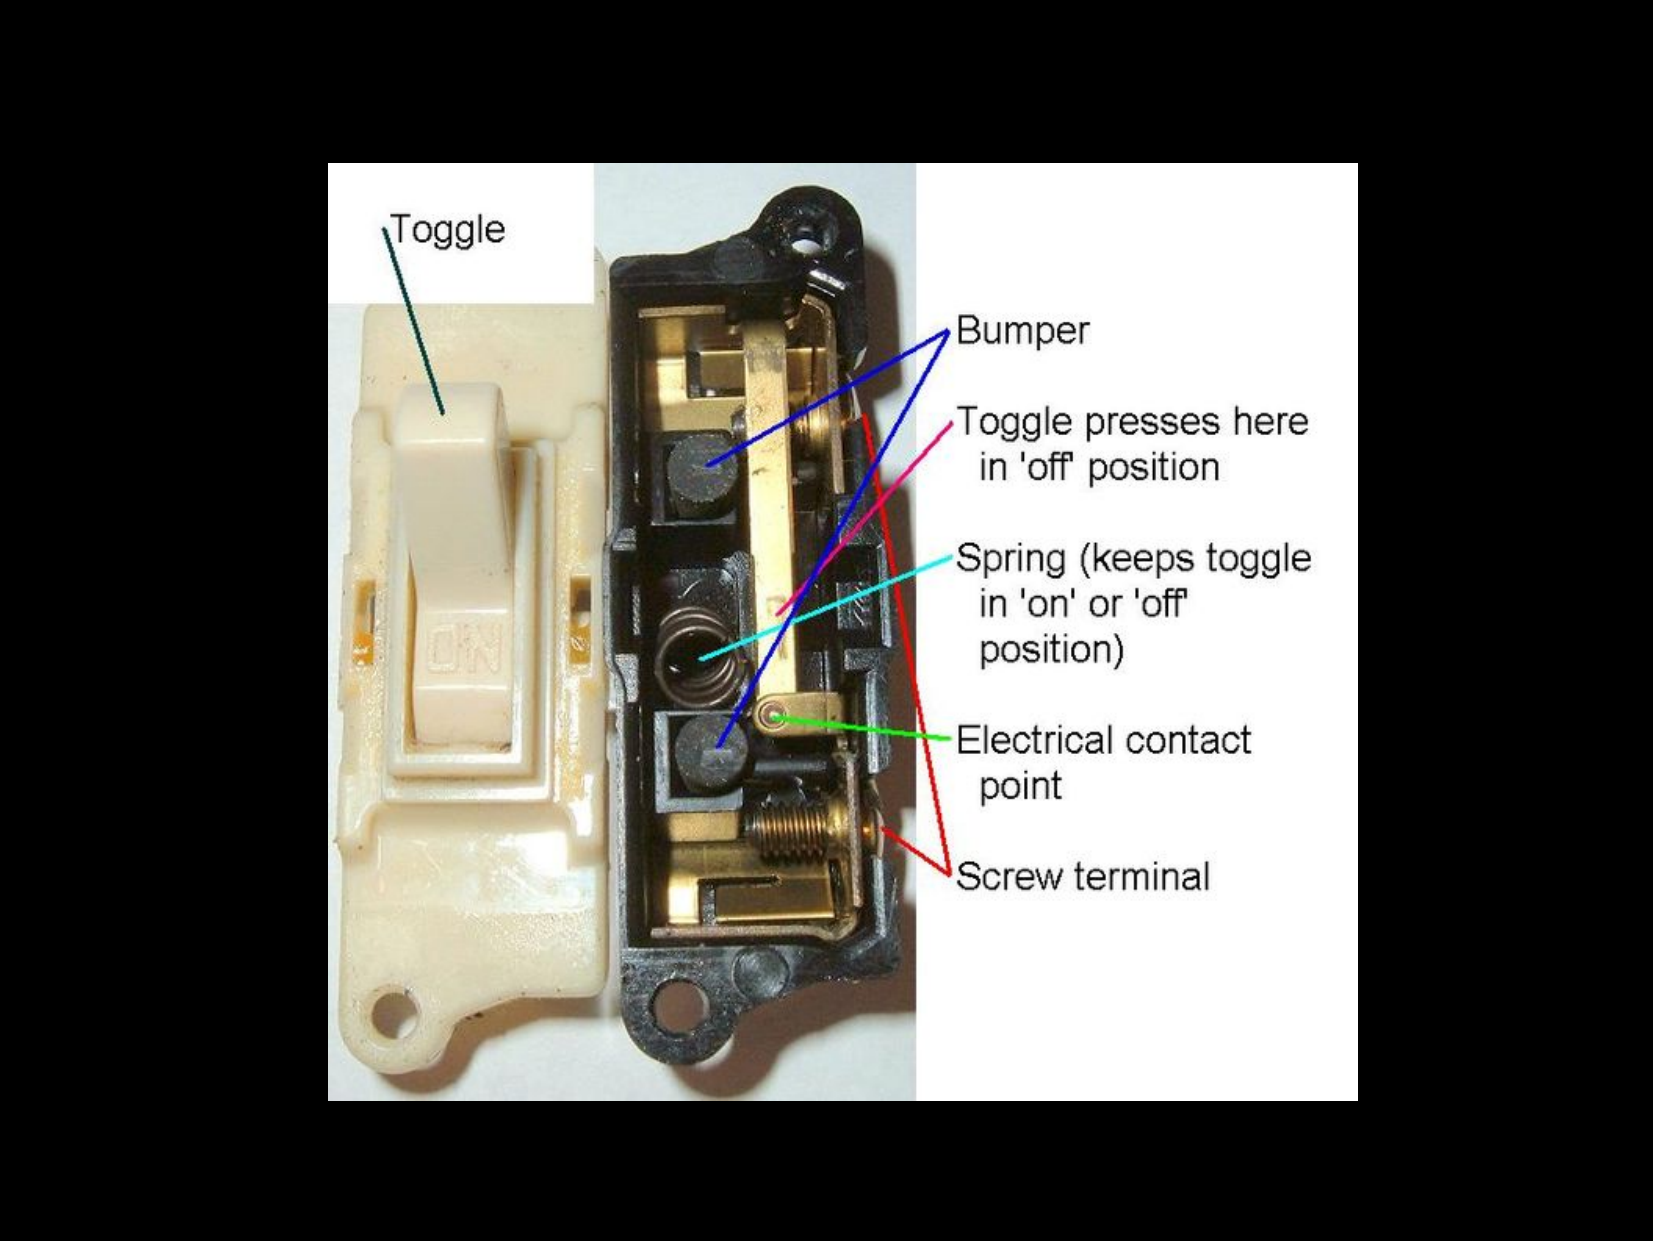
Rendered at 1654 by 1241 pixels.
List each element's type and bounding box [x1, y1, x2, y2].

picture [328, 163, 1358, 1101]
